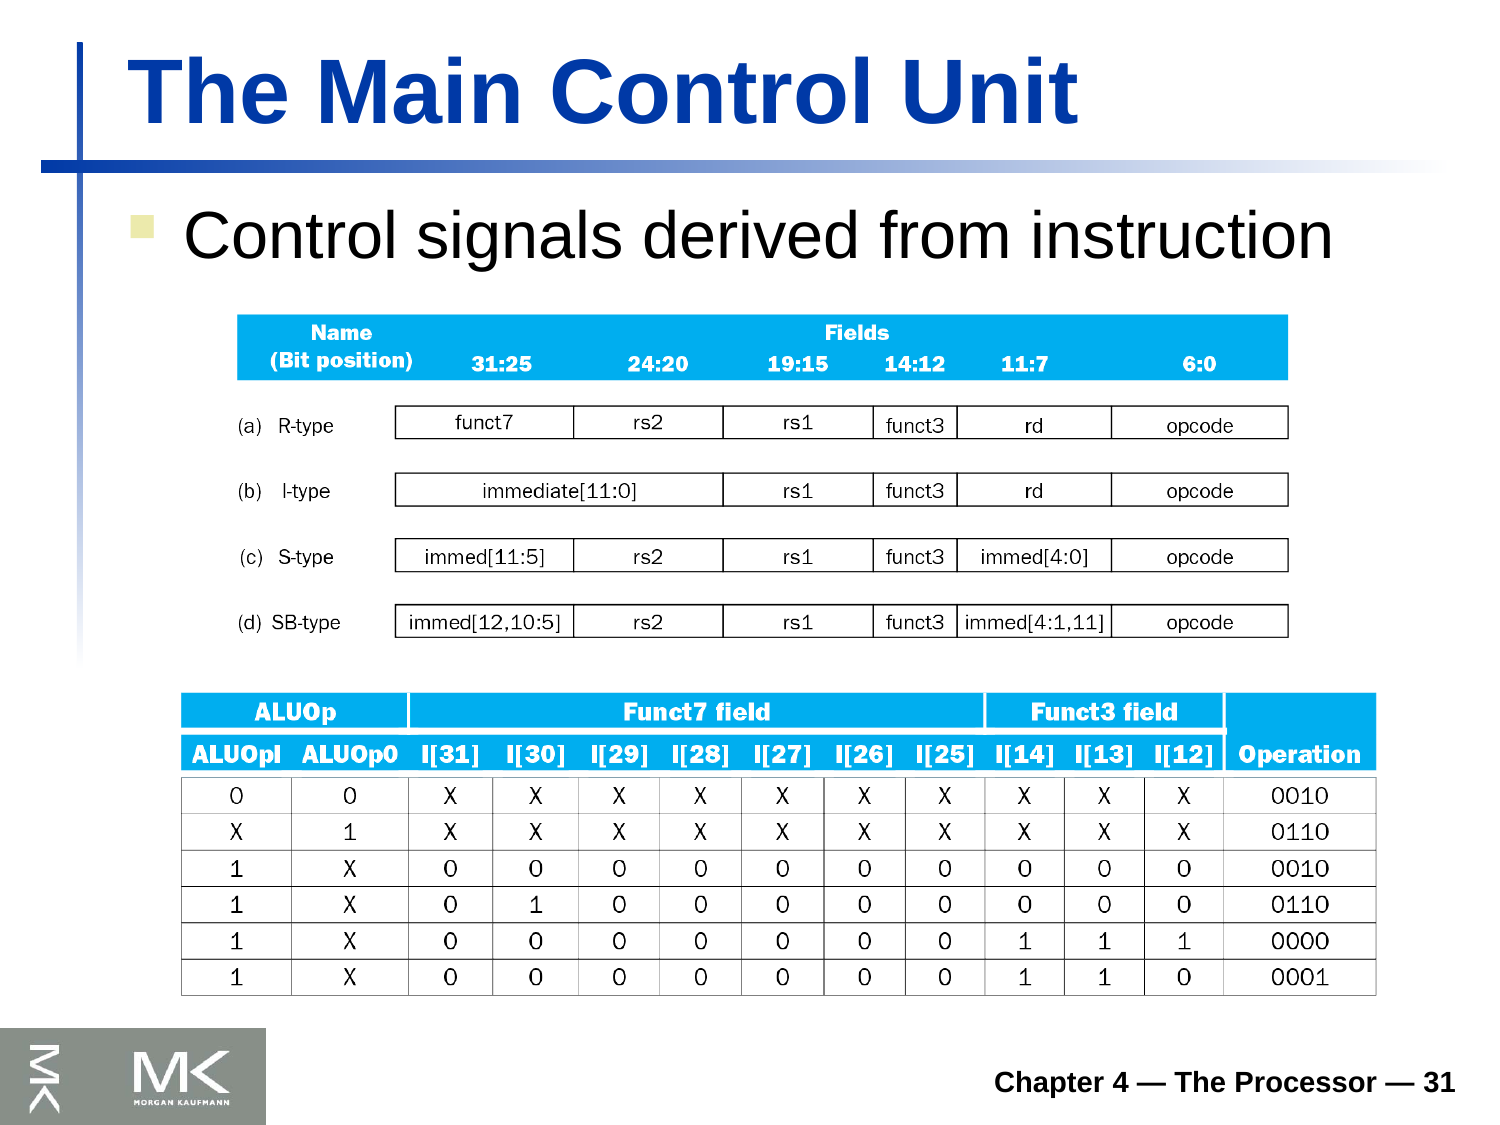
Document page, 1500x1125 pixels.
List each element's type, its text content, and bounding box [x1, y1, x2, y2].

list Control signals derived from instruction [112, 184, 1469, 298]
picture [803, 357, 813, 371]
picture [1313, 746, 1321, 762]
picture [1299, 750, 1311, 762]
picture [1240, 746, 1255, 762]
picture [749, 703, 753, 720]
picture [328, 329, 338, 339]
picture [734, 708, 746, 720]
picture [643, 357, 654, 371]
picture [670, 708, 681, 720]
picture [899, 357, 911, 371]
picture [0, 1028, 266, 1125]
picture [1102, 703, 1114, 720]
picture [1184, 357, 1195, 371]
picture [878, 329, 888, 339]
picture [625, 703, 637, 720]
picture [783, 357, 793, 371]
picture [726, 703, 730, 720]
picture [920, 357, 930, 371]
picture [639, 708, 650, 720]
picture [301, 353, 308, 367]
picture [1332, 750, 1344, 762]
picture [393, 357, 403, 367]
picture [1090, 703, 1098, 720]
picture [1348, 750, 1359, 762]
picture [717, 703, 723, 720]
picture [274, 703, 284, 720]
picture [677, 357, 687, 371]
picture [1003, 357, 1013, 371]
picture [1033, 703, 1045, 720]
picture [1016, 357, 1027, 371]
picture [933, 357, 944, 371]
picture [1062, 708, 1074, 720]
picture [323, 708, 335, 724]
picture [1134, 703, 1138, 720]
picture [331, 357, 342, 367]
picture [318, 357, 328, 371]
picture [1077, 708, 1088, 720]
picture [817, 357, 827, 371]
title The Main Control Unit [112, 23, 1468, 149]
picture [1037, 357, 1047, 371]
picture [663, 357, 673, 371]
picture [473, 357, 483, 371]
picture [341, 329, 351, 339]
picture [1289, 750, 1297, 762]
picture [1156, 703, 1160, 720]
picture [521, 357, 531, 371]
picture [507, 357, 517, 371]
picture [1259, 750, 1286, 767]
picture [271, 353, 276, 369]
picture [886, 357, 896, 371]
picture [407, 353, 411, 371]
picture [171, 692, 1386, 996]
picture [361, 329, 371, 339]
text_box Chapter 4 — The Processor — <number> [277, 1046, 1471, 1106]
picture [363, 353, 370, 367]
picture [756, 703, 769, 720]
picture [1141, 708, 1153, 720]
picture [1124, 703, 1131, 720]
picture [827, 325, 841, 339]
picture [1205, 357, 1215, 371]
picture [353, 329, 358, 339]
picture [486, 357, 497, 371]
picture [1324, 746, 1328, 762]
picture [304, 703, 319, 720]
picture [845, 329, 856, 339]
picture [281, 353, 292, 367]
picture [313, 325, 325, 339]
picture [256, 703, 270, 720]
picture [1163, 703, 1176, 720]
picture [237, 381, 1289, 638]
picture [769, 357, 779, 371]
picture [1046, 708, 1058, 720]
picture [345, 357, 360, 367]
picture [683, 703, 691, 720]
picture [654, 708, 666, 720]
picture [380, 357, 390, 367]
picture [288, 703, 300, 720]
picture [865, 325, 875, 339]
picture [695, 703, 706, 720]
picture [629, 357, 639, 371]
